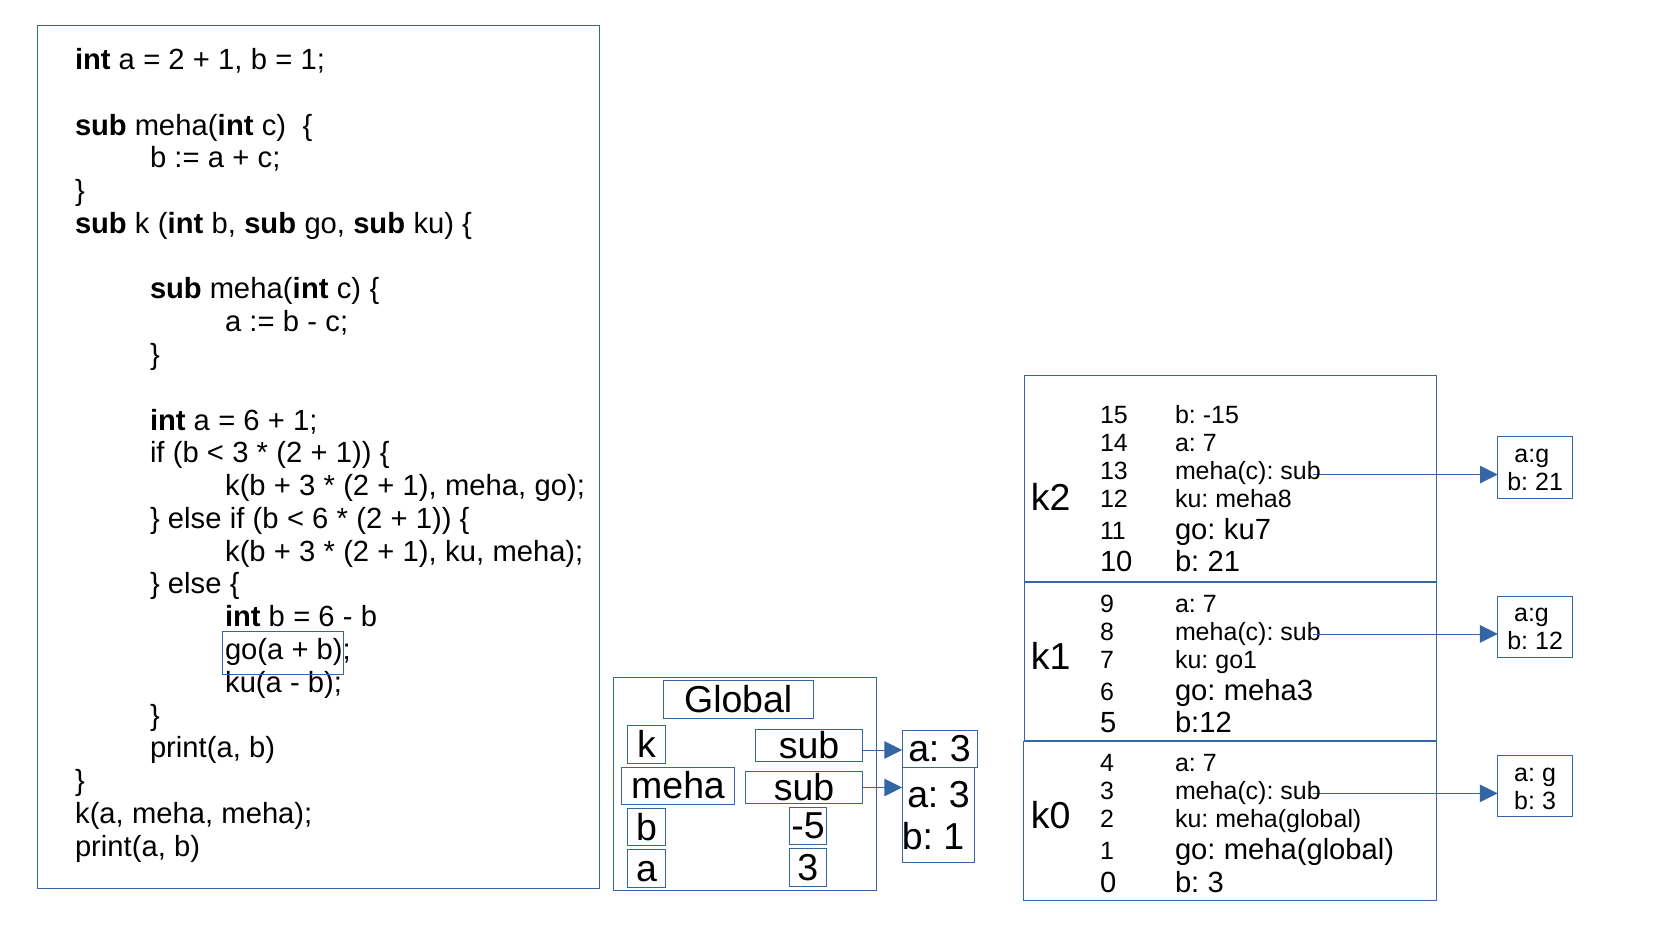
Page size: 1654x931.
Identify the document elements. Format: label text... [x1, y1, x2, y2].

text_box 15 b: -15 14 a: 7 13 meha(c): sub 12 ku: meha8 11 go: ku7 10 b: 21 [1085, 393, 1409, 586]
text_box a: 3 b: 1 [902, 767, 975, 863]
text_box a:g b: 21 [1497, 436, 1573, 499]
text_box a:g b: 12 [1497, 596, 1573, 658]
text_box a: g b: 3 [1497, 755, 1573, 817]
text_box sub [745, 771, 863, 804]
subtitle int a = 2 + 1, b = 1; sub meha(int c) { b := a + c; } sub k (int b, sub go, sub ku) { sub meha(int c) { a := b - c; } int a = 6 + 1; if (b < 3 * (2 + 1)) { k(b + 3 * (2 + 1), meha, go); } else if (b < 6 * (2 + 1)) { k(b + 3 * (2 + 1), ku, meha); } else { int b = 6 - b go(a + b); ku(a - b); } print(a, b) } k(a, meha, meha); print(a, b) [75, 43, 638, 863]
text_box Global [663, 680, 814, 719]
text_box a [627, 849, 666, 888]
text_box b [627, 808, 666, 846]
text_box meha [621, 767, 735, 805]
text_box 3 [789, 848, 827, 887]
text_box k [627, 725, 666, 764]
text_box a: 3 [902, 730, 978, 768]
text_box k1 [1016, 628, 1086, 685]
text_box k2 [1016, 468, 1085, 526]
text_box -5 [789, 807, 827, 845]
text_box 9 a: 7 8 meha(c): sub 7 ku: go1 6 go: meha3 5 b:12 [1085, 586, 1409, 741]
text_box k0 [1015, 787, 1085, 845]
text_box 4 a: 7 3 meha(c): sub 2 ku: meha(global) 1 go: meha(global) 0 b: 3 [1085, 741, 1437, 916]
text_box sub [755, 729, 863, 762]
